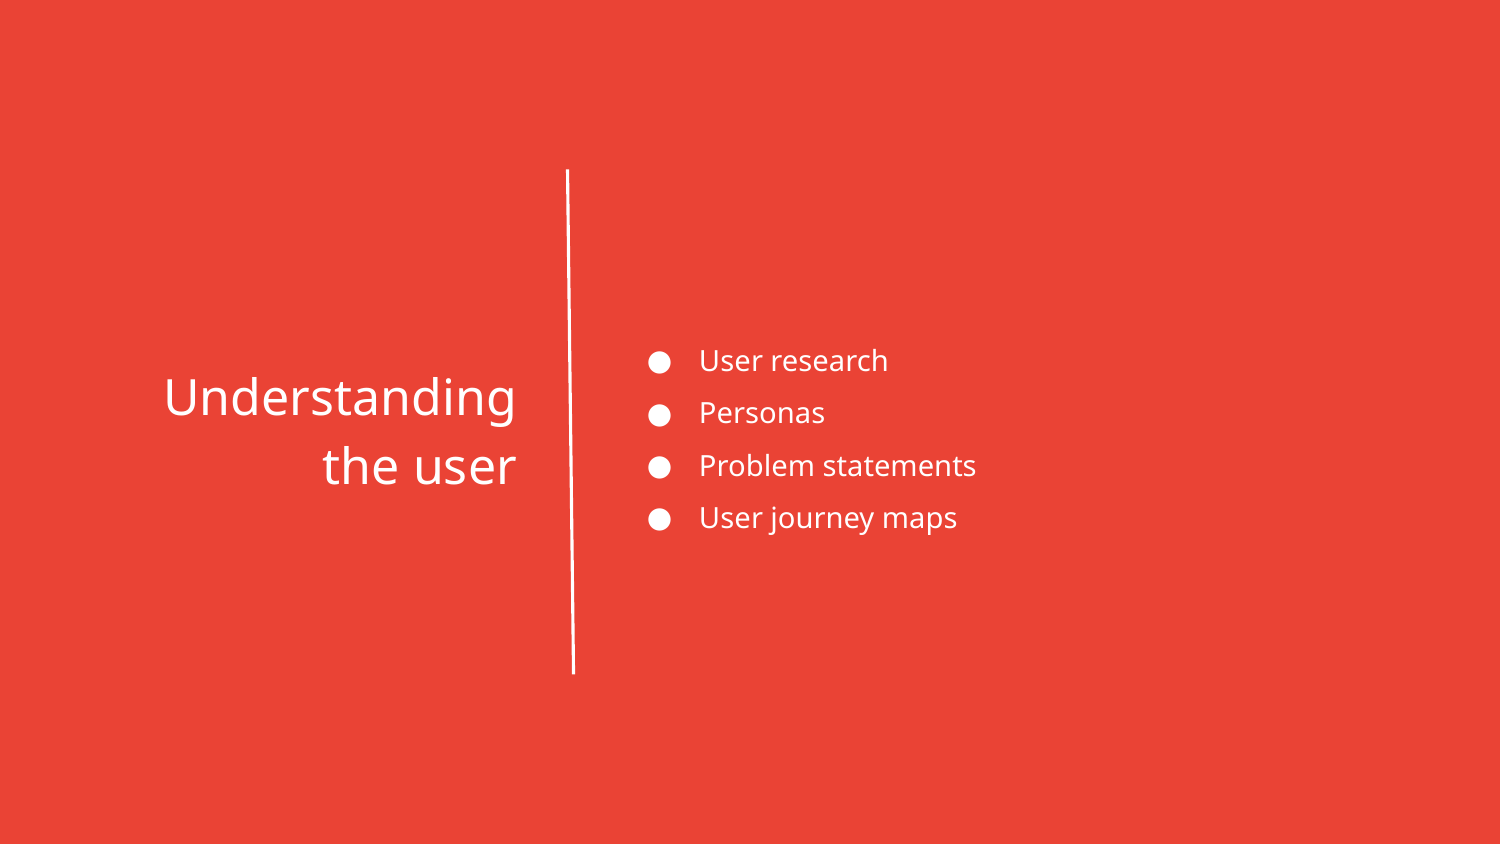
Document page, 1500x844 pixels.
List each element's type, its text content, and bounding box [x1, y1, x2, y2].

text_box User research Personas Problem statements User journey maps [608, 309, 1257, 550]
text_box Understanding the user [0, 341, 533, 510]
